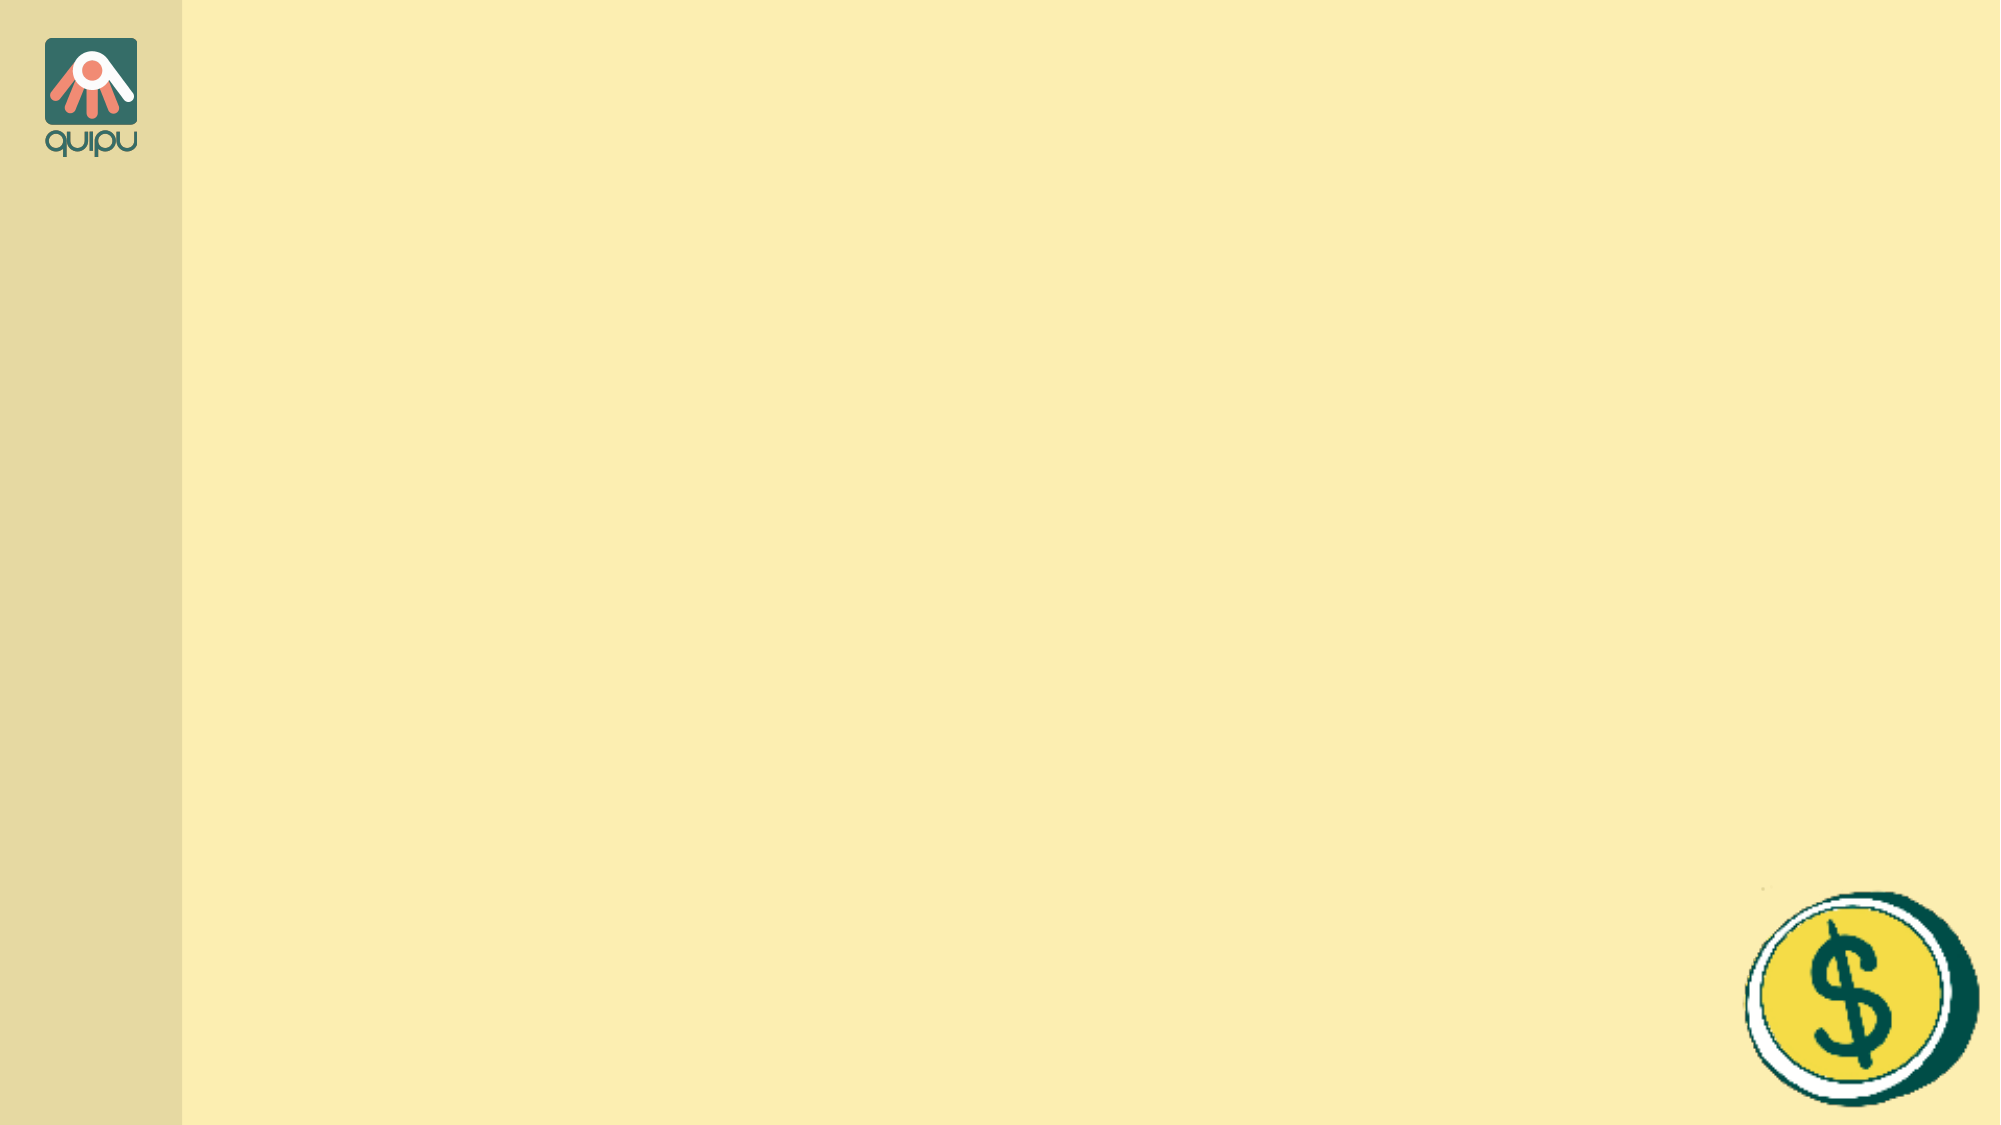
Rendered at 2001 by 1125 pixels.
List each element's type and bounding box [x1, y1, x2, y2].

picture [1738, 872, 2001, 1125]
picture [45, 38, 137, 157]
text_box [0, 0, 183, 1125]
